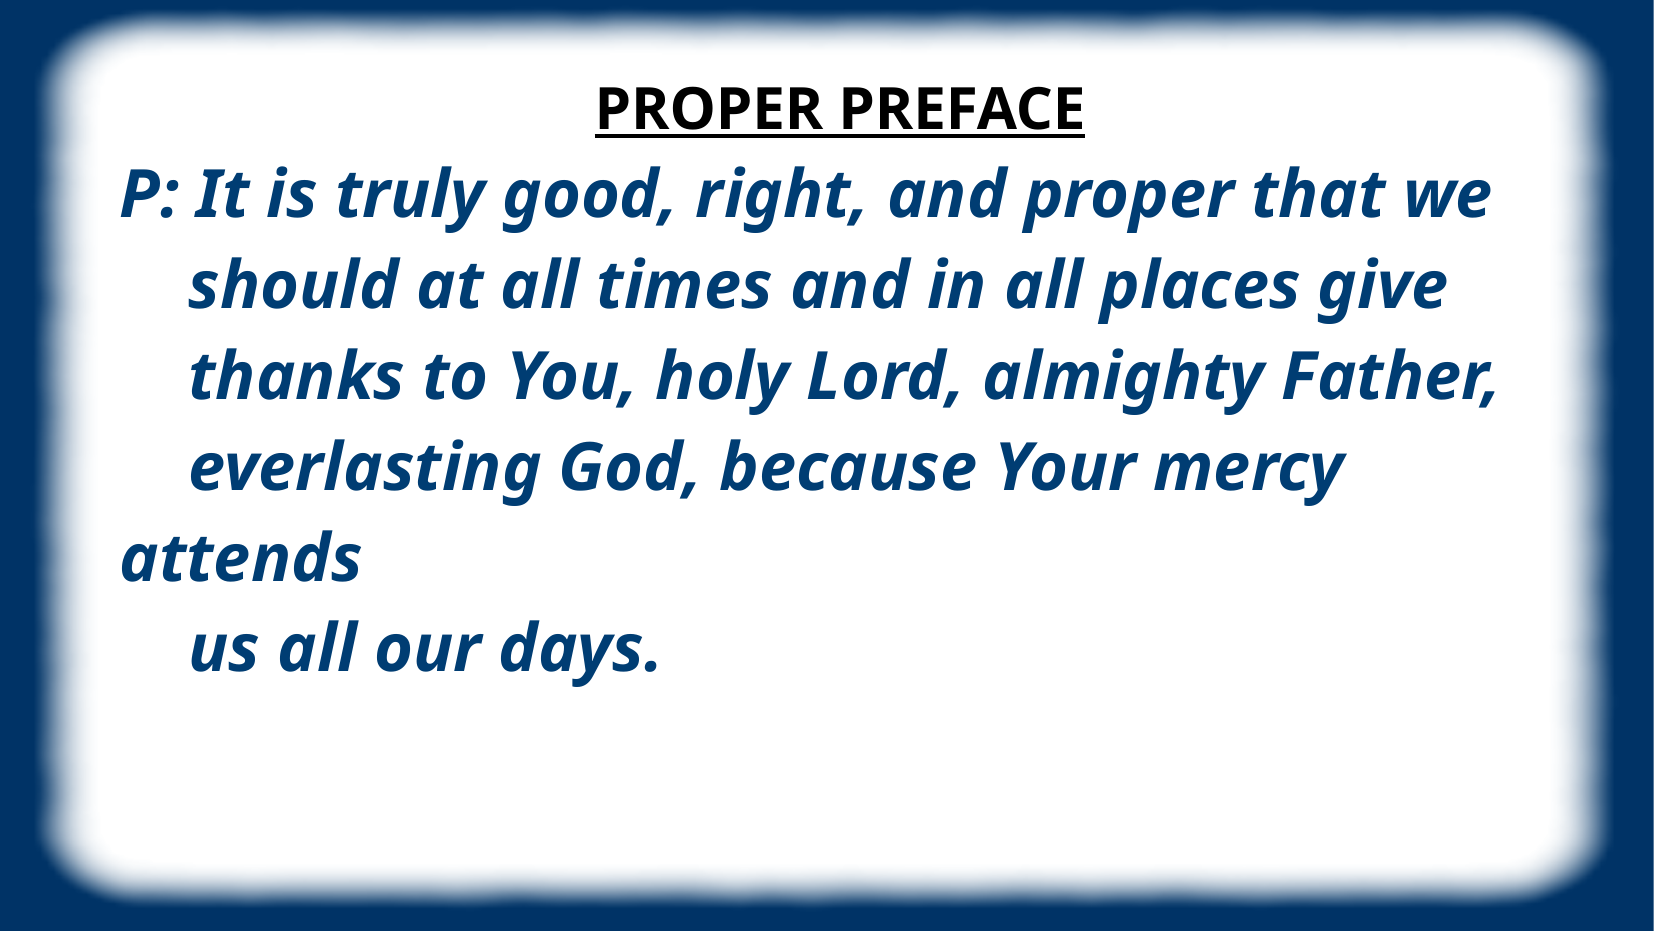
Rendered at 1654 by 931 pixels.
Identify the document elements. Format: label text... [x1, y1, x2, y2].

picture [0, 0, 1654, 931]
text_box PROPER PREFACE P: It is truly good, right, and proper that we should at all times and in all places give thanks to You, holy Lord, almighty Father, everlasting God, because Your mercy attends us all our days. [105, 60, 1576, 601]
